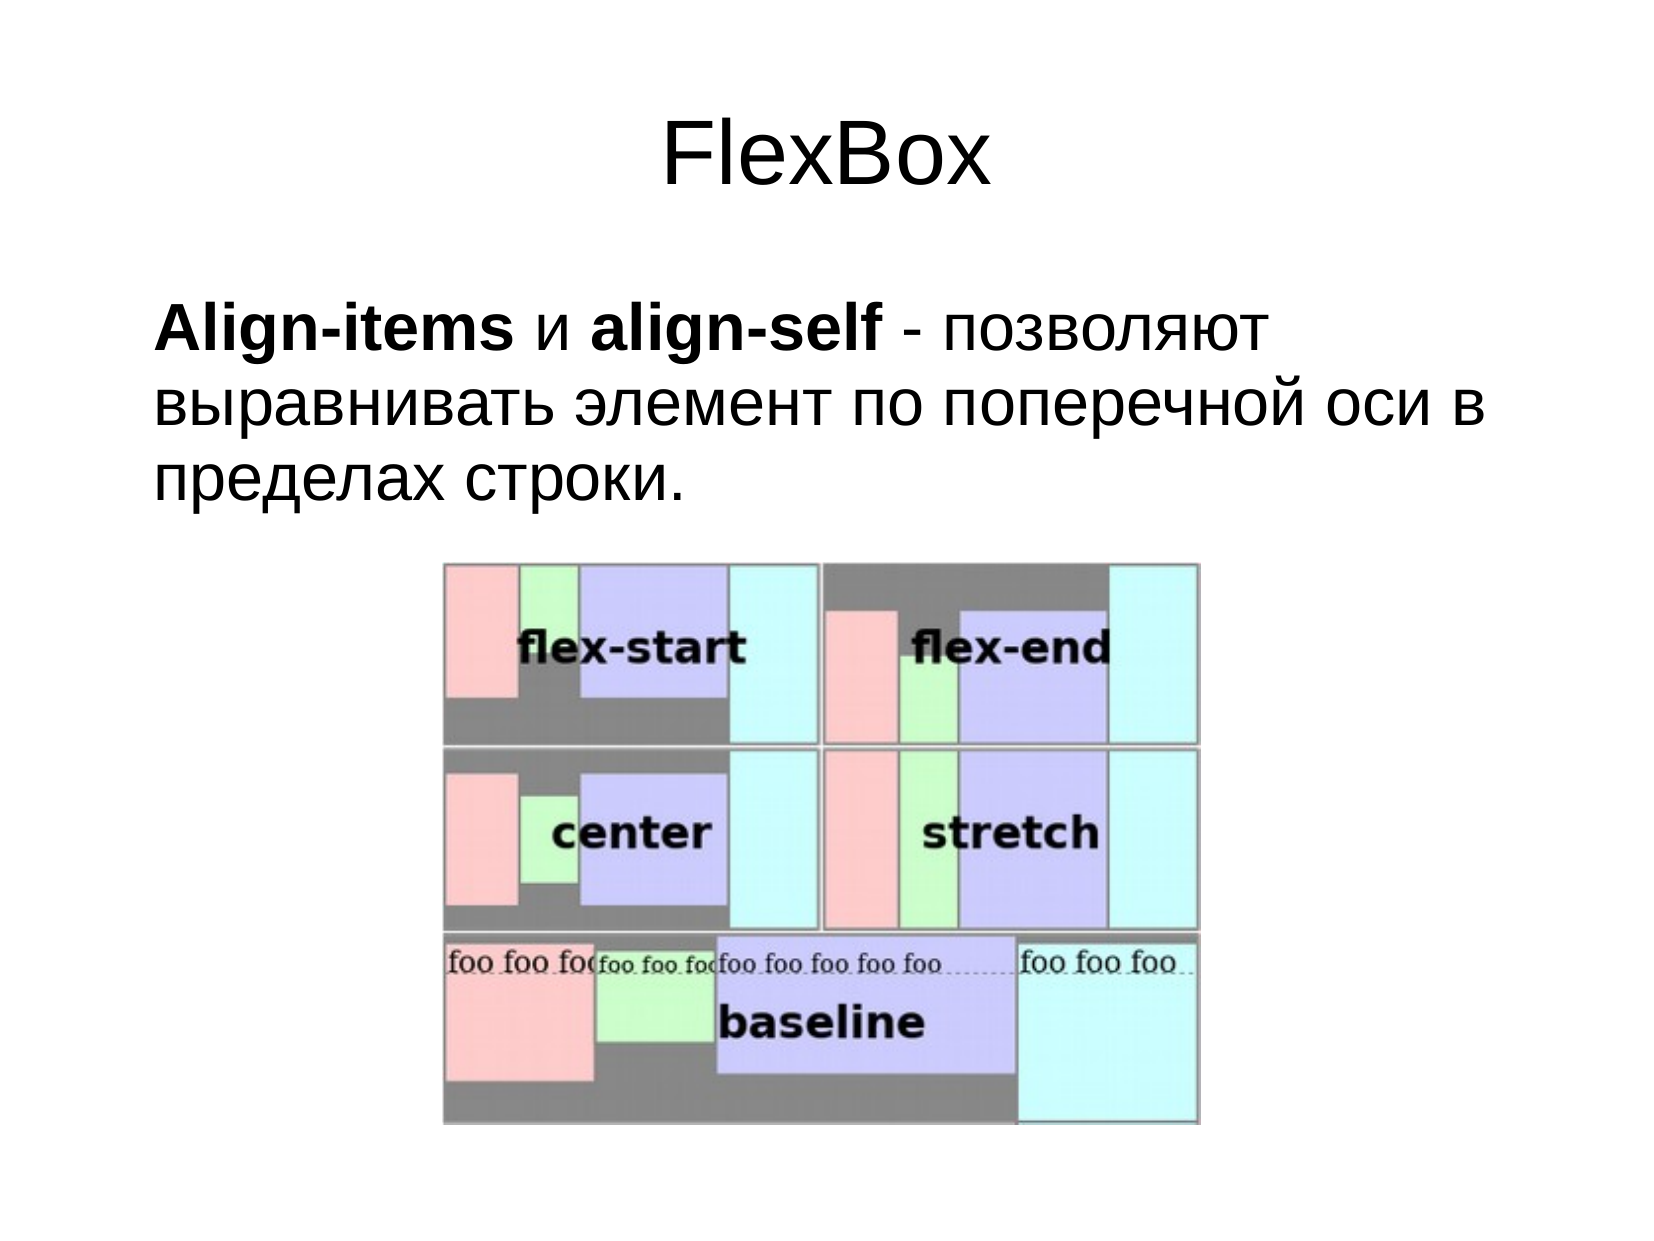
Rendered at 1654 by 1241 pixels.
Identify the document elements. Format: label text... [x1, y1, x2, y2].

list Align-items и align-self - позволяют выравнивать элемент по поперечной оси в пределах строки. [82, 290, 1571, 1010]
title FlexBox [82, 49, 1571, 257]
picture [442, 562, 1201, 1126]
